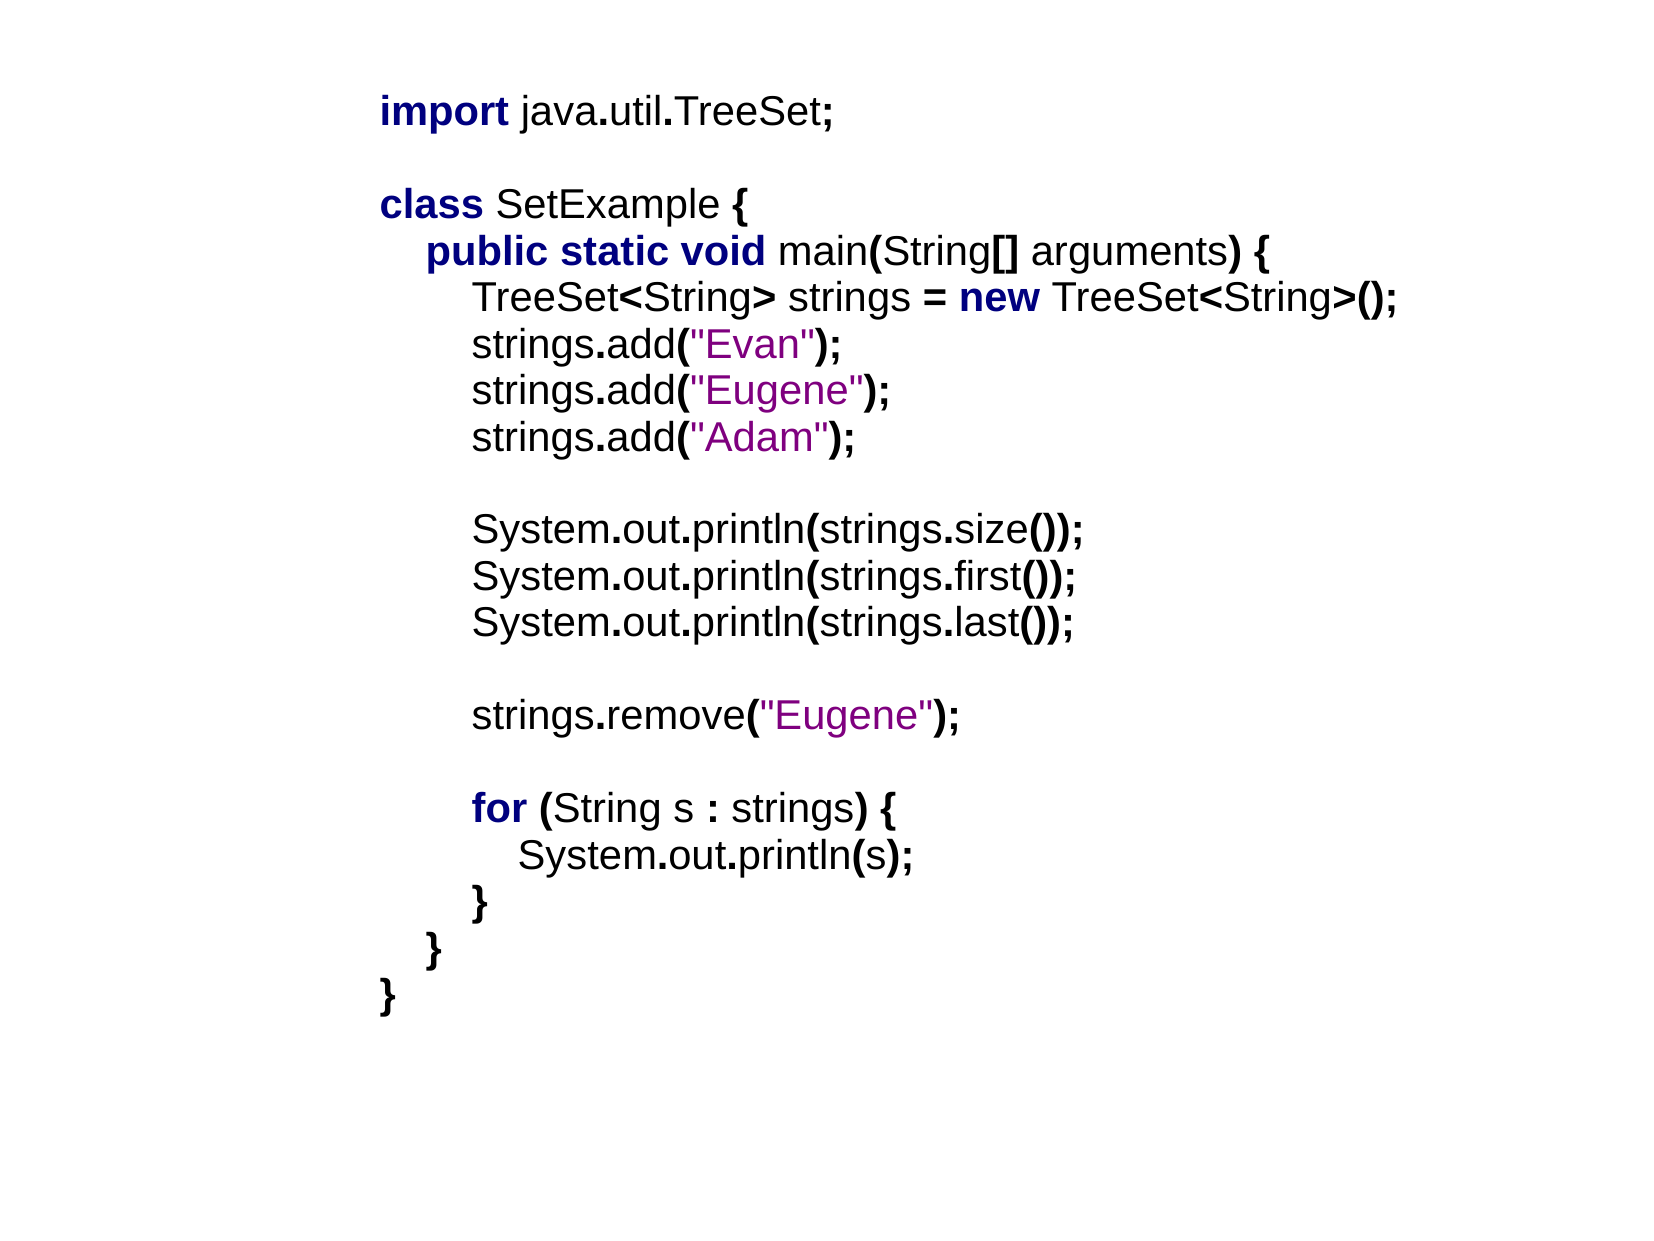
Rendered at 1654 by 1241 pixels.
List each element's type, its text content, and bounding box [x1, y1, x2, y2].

text_box import java.util.TreeSet; class SetExample { public static void main(String[] arguments) { TreeSet<String> strings = new TreeSet<String>(); strings.add("Evan"); strings.add("Eugene"); strings.add("Adam"); System.out.println(strings.size()); System.out.println(strings.first()); System.out.println(strings.last()); strings.remove("Eugene"); for (String s : strings) { System.out.println(s); } } } [364, 80, 1414, 1025]
